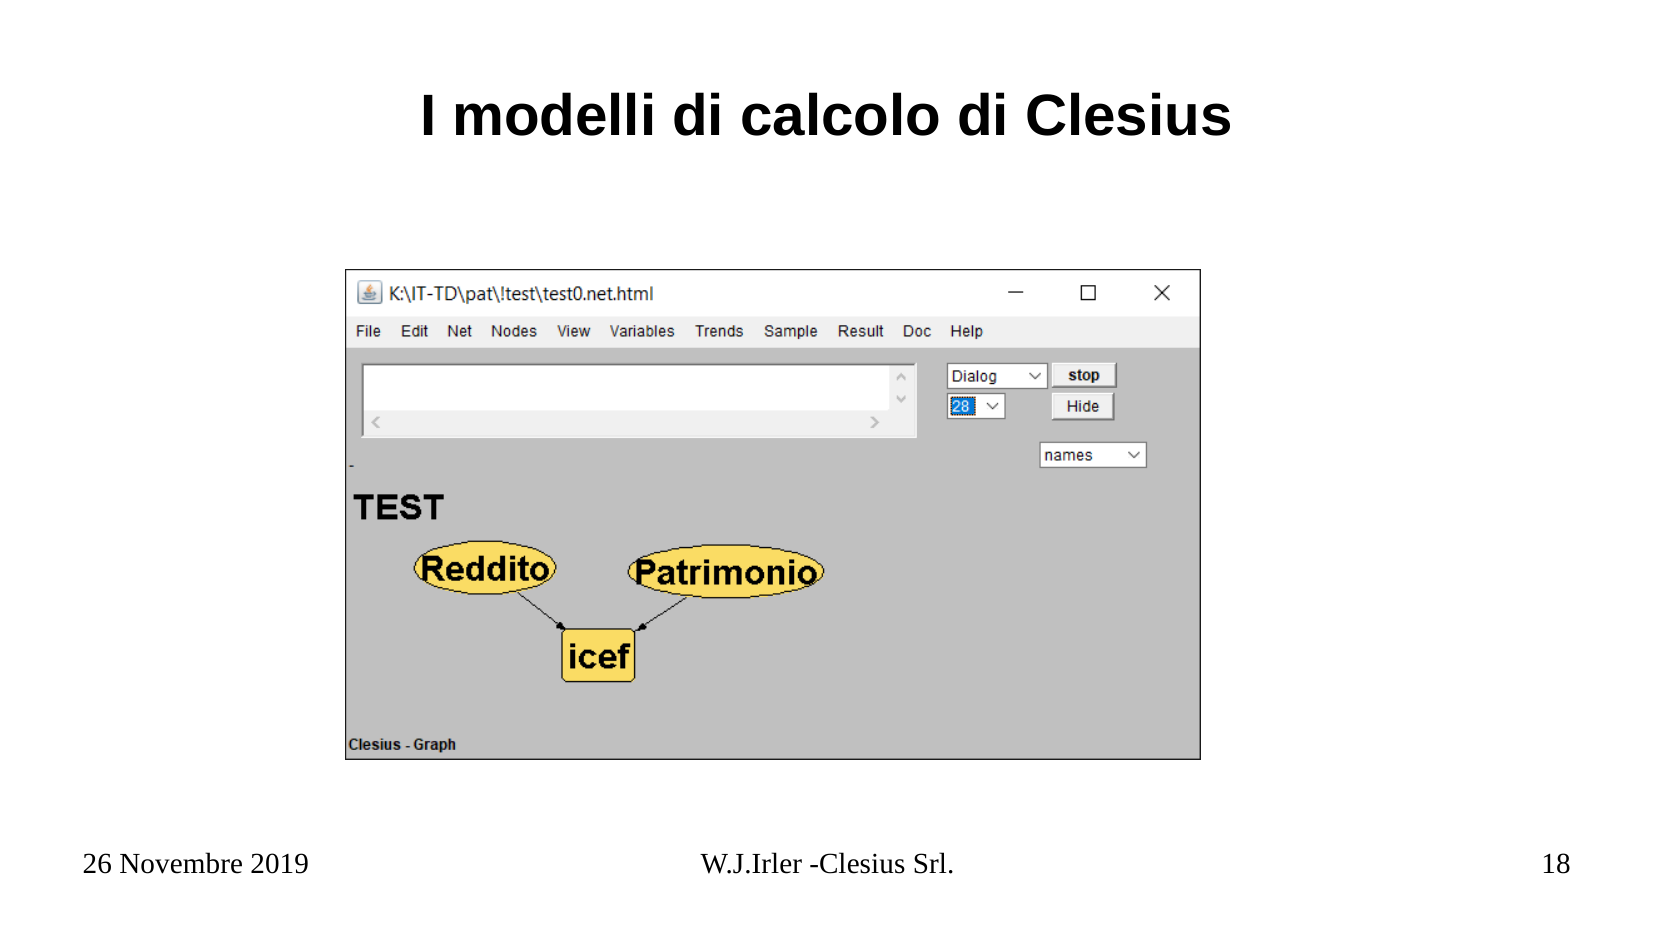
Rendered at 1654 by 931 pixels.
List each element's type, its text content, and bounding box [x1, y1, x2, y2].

title I modelli di calcolo di Clesius [82, 37, 1571, 193]
picture [345, 269, 1201, 760]
